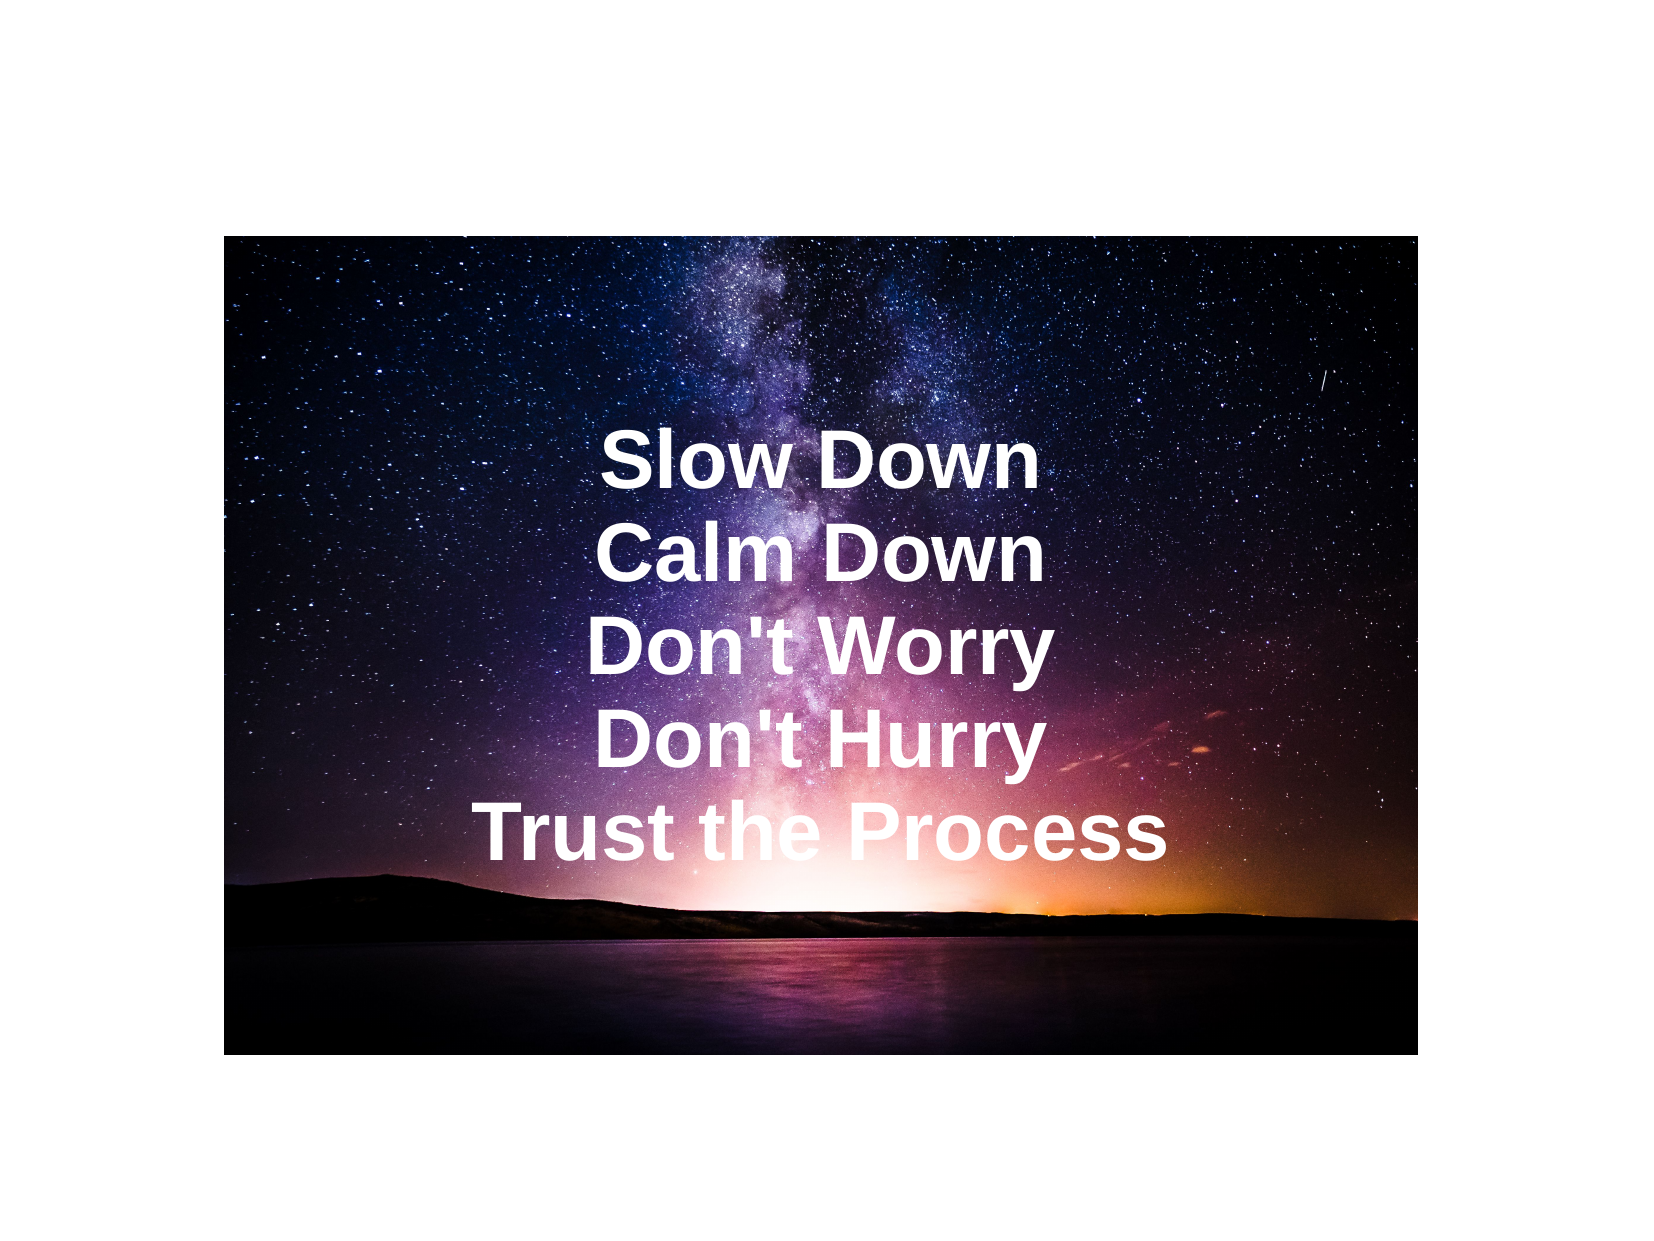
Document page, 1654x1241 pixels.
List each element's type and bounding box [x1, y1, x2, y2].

picture [224, 236, 1418, 1055]
